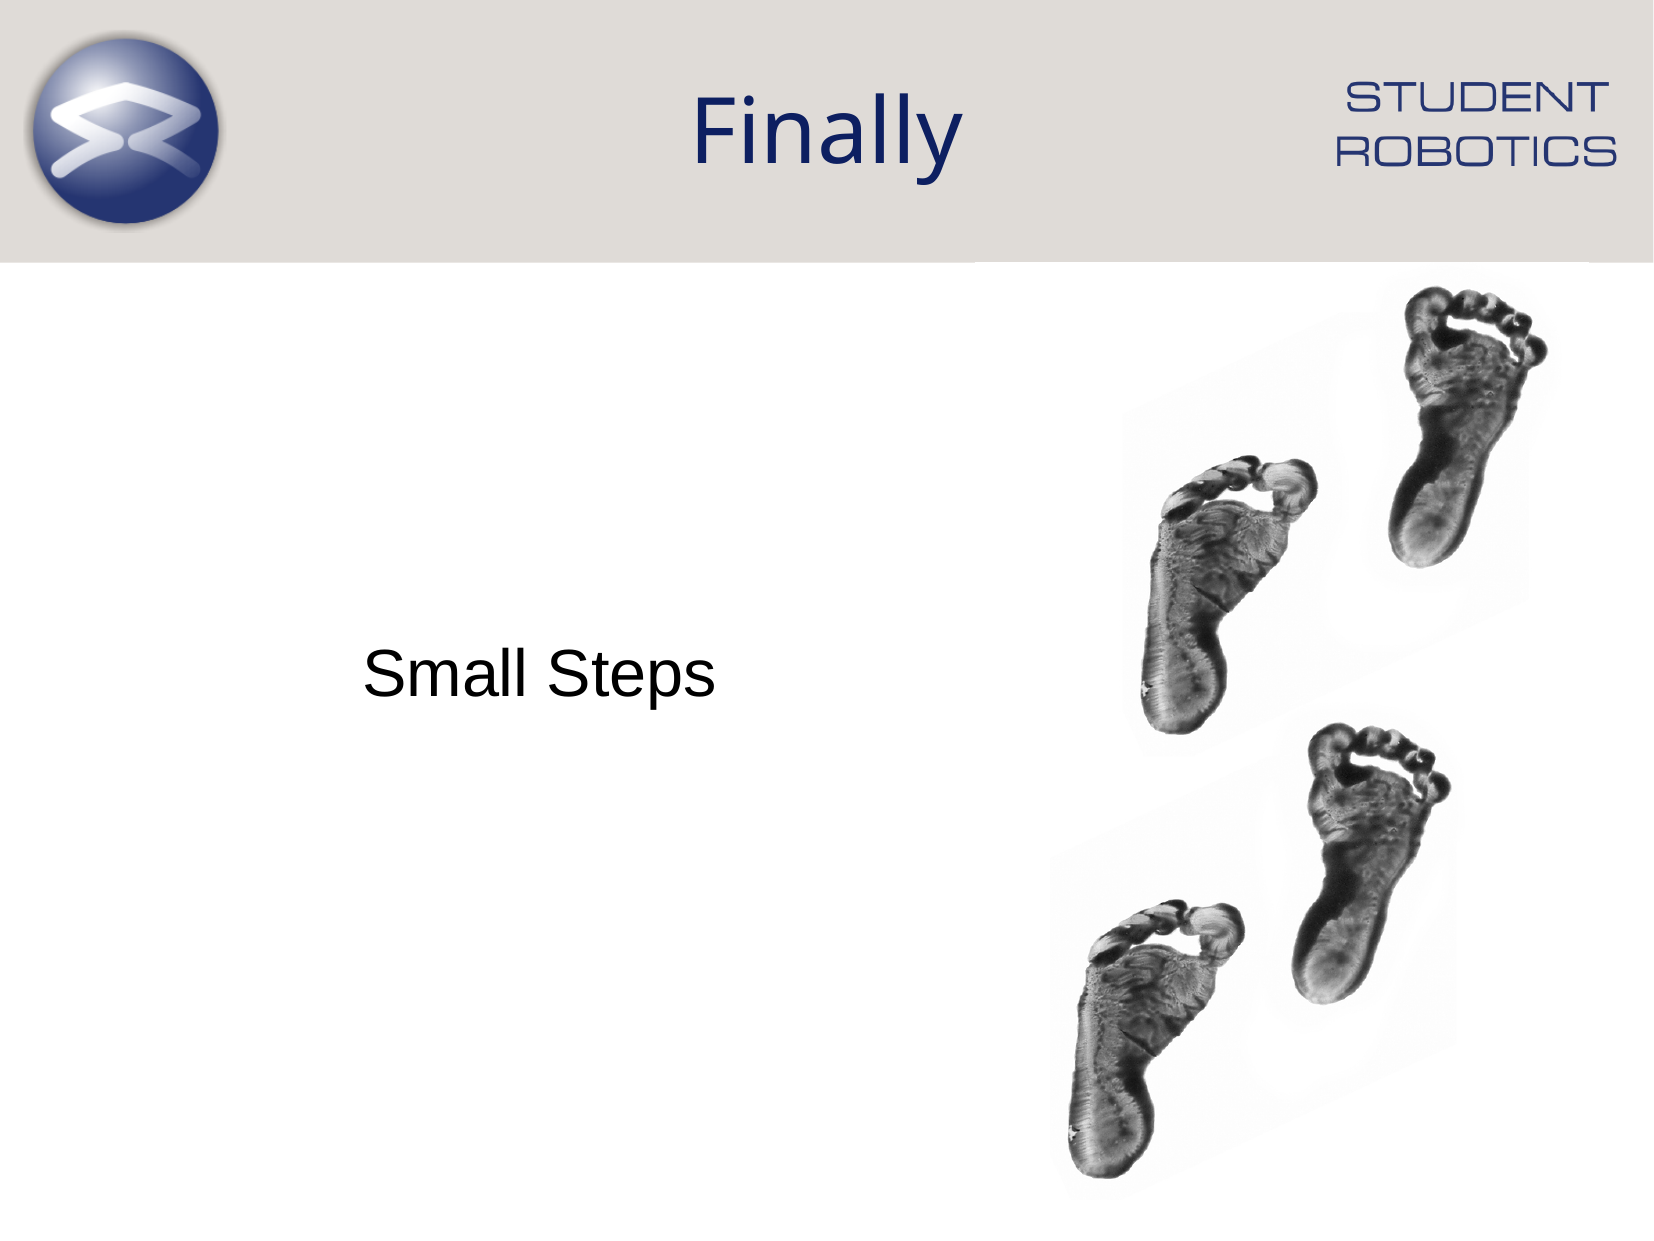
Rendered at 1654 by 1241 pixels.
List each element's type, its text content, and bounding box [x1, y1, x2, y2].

picture [1571, 68, 1633, 174]
subtitle Small Steps [150, 410, 930, 938]
title Finally [82, 0, 1571, 257]
picture [975, 262, 1589, 1201]
picture [9, 19, 82, 245]
